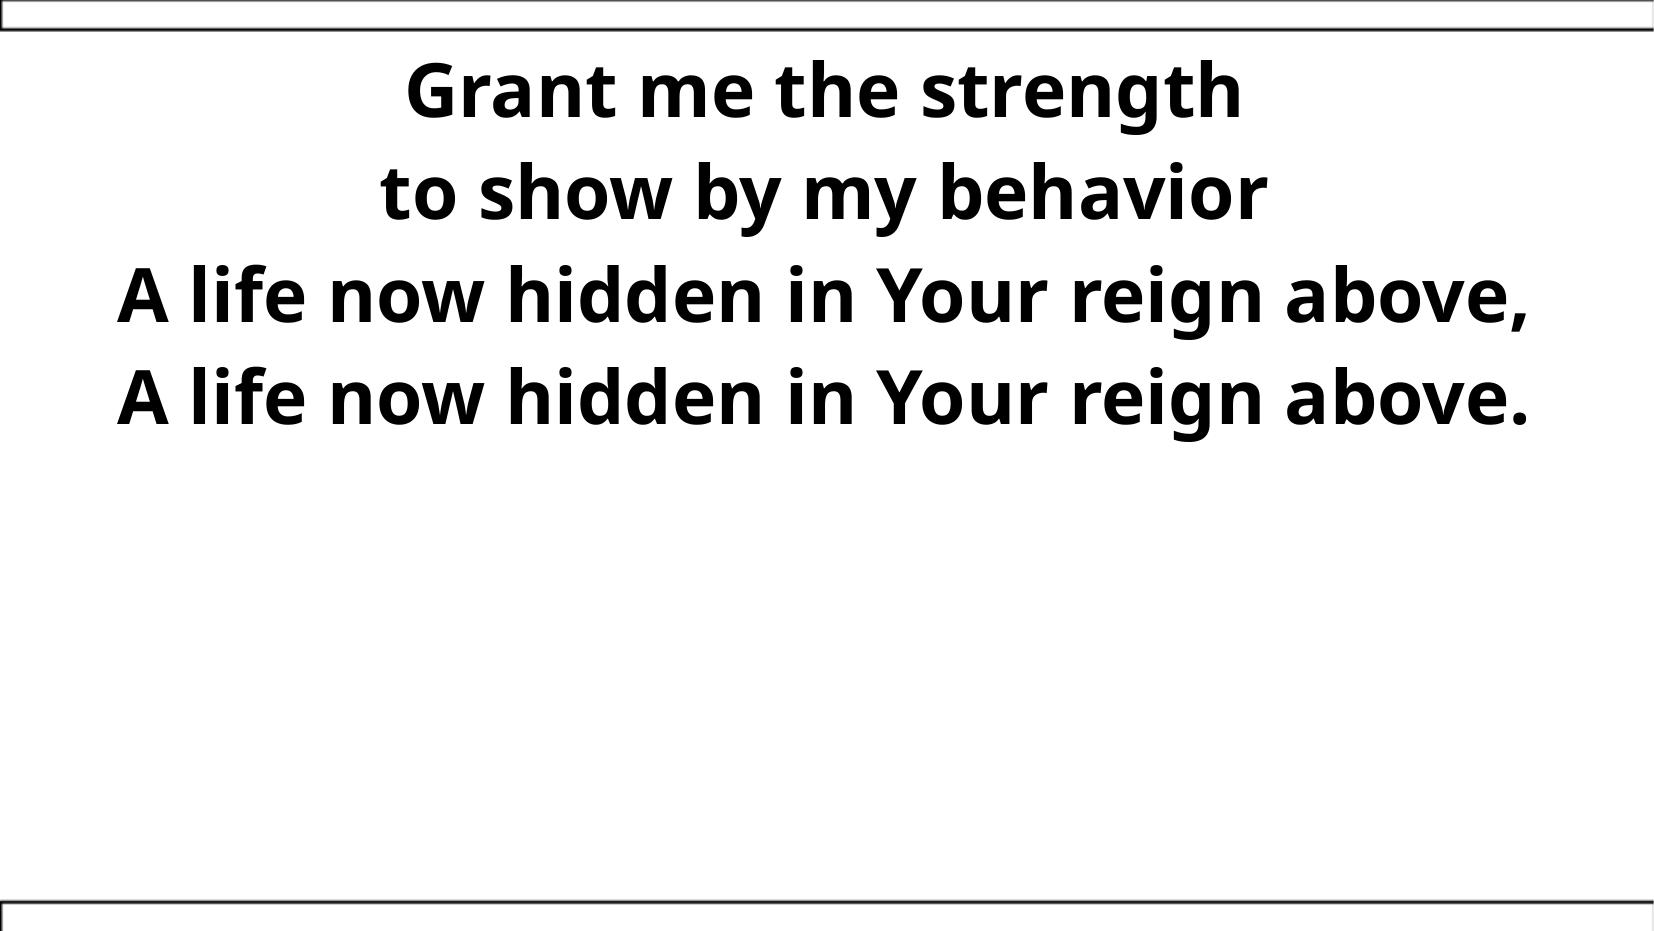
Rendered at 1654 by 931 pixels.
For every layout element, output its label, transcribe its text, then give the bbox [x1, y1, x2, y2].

text_box Grant me the strength to show by my behavior A life now hidden in Your reign above, A life now hidden in Your reign above. [75, 30, 1576, 466]
picture [0, 0, 1654, 931]
